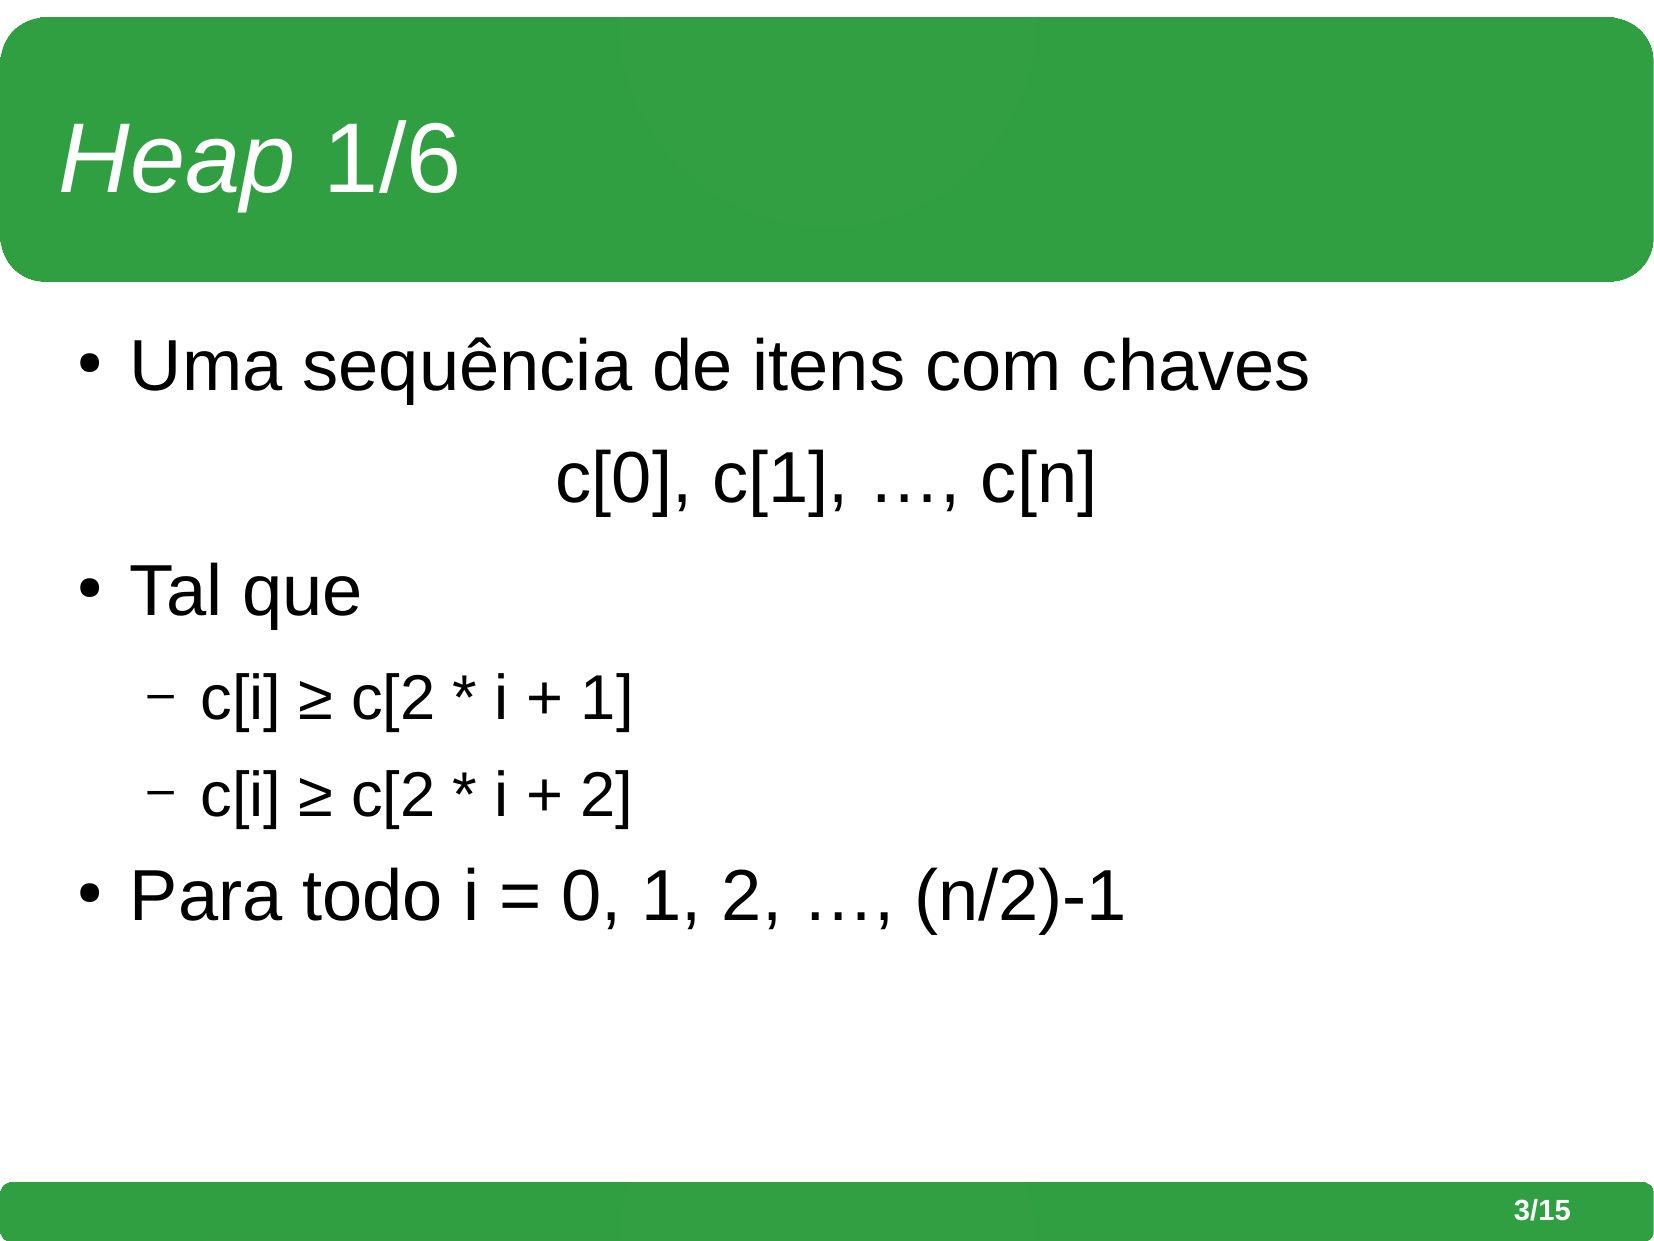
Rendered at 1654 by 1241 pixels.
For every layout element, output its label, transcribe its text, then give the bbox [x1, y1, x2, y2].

list Uma sequência de itens com chaves c[0], c[1], …, c[n] Tal que c[i] ≥ c[2 * i + 1] c[i] ≥ c[2 * i + 2] Para todo i = 0, 1, 2, …, (n/2)-1 [59, 324, 1595, 1152]
title Heap 1/6 [59, 86, 1595, 229]
